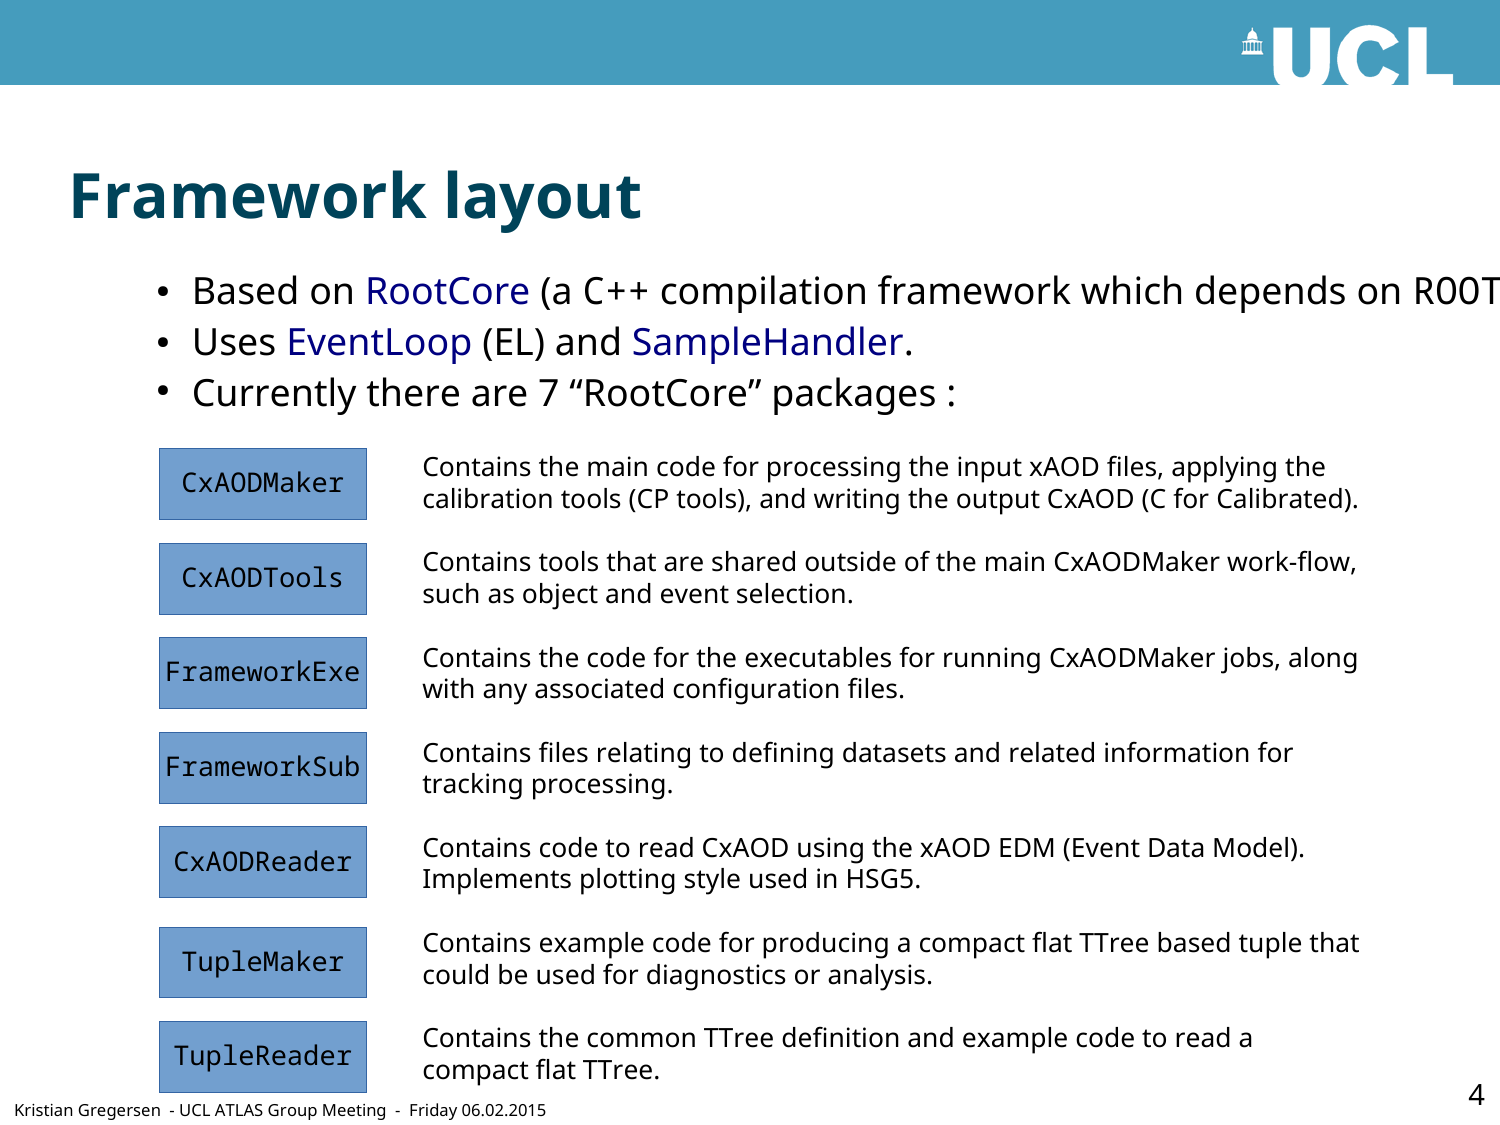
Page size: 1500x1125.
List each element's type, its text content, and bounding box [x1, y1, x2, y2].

text_box TupleMaker [159, 927, 367, 998]
text_box Based on RootCore (a C++ compilation framework which depends on ROOT). Uses EventLoop (EL) and SampleHandler. Currently there are 7 “RootCore” packages : [141, 259, 1424, 431]
text_box FrameworkSub [159, 732, 367, 804]
text_box CxAODTools [159, 543, 367, 615]
text_box CxAODMaker [159, 448, 367, 520]
text_box CxAODReader [159, 826, 367, 898]
text_box Contains the main code for processing the input xAOD files, applying the calibration tools (CP tools), and writing the output CxAOD (C for Calibrated). Contains tools that are shared outside of the main CxAODMaker work-flow, such as object and event selection. Contains the code for the executables for running CxAODMaker jobs, along with any associated configuration files. Contains files relating to defining datasets and related information for tracking processing. Contains code to read CxAOD using the xAOD EDM (Event Data Model). Implements plotting style used in HSG5. Contains example code for producing a compact flat TTree based tuple that could be used for diagnostics or analysis. Contains the common TTree definition and example code to read a compact flat TTree. [407, 442, 1376, 1092]
title Framework layout [54, 148, 1447, 378]
text_box FrameworkExe [159, 637, 367, 709]
text_box TupleReader [159, 1021, 367, 1093]
picture [0, 0, 1500, 85]
